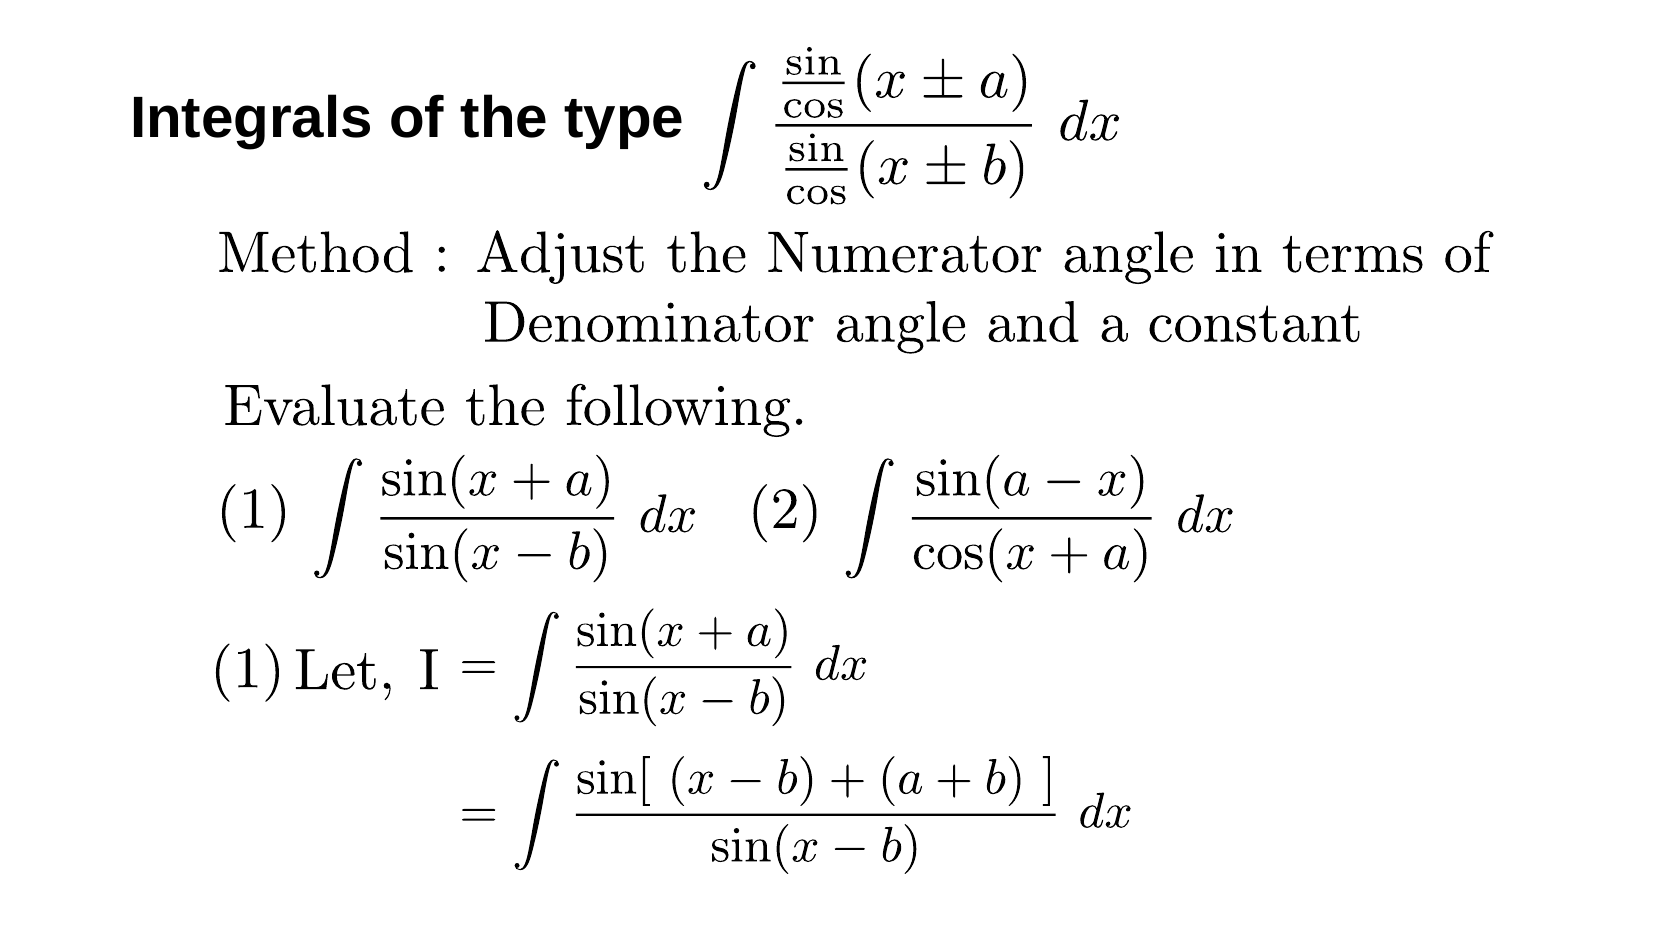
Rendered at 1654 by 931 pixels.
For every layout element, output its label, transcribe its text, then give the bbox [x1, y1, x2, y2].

text_box [225, 383, 803, 438]
text_box [219, 230, 1494, 285]
text_box [461, 756, 1131, 874]
text_box [461, 608, 867, 727]
text_box [213, 643, 279, 702]
text_box [750, 484, 817, 543]
text_box [219, 484, 286, 543]
text_box [703, 46, 1120, 205]
text_box [420, 649, 438, 690]
text_box [485, 301, 1360, 354]
title Integrals of the type [47, 37, 1607, 898]
text_box [295, 649, 391, 701]
text_box [845, 454, 1233, 583]
text_box [313, 454, 696, 583]
